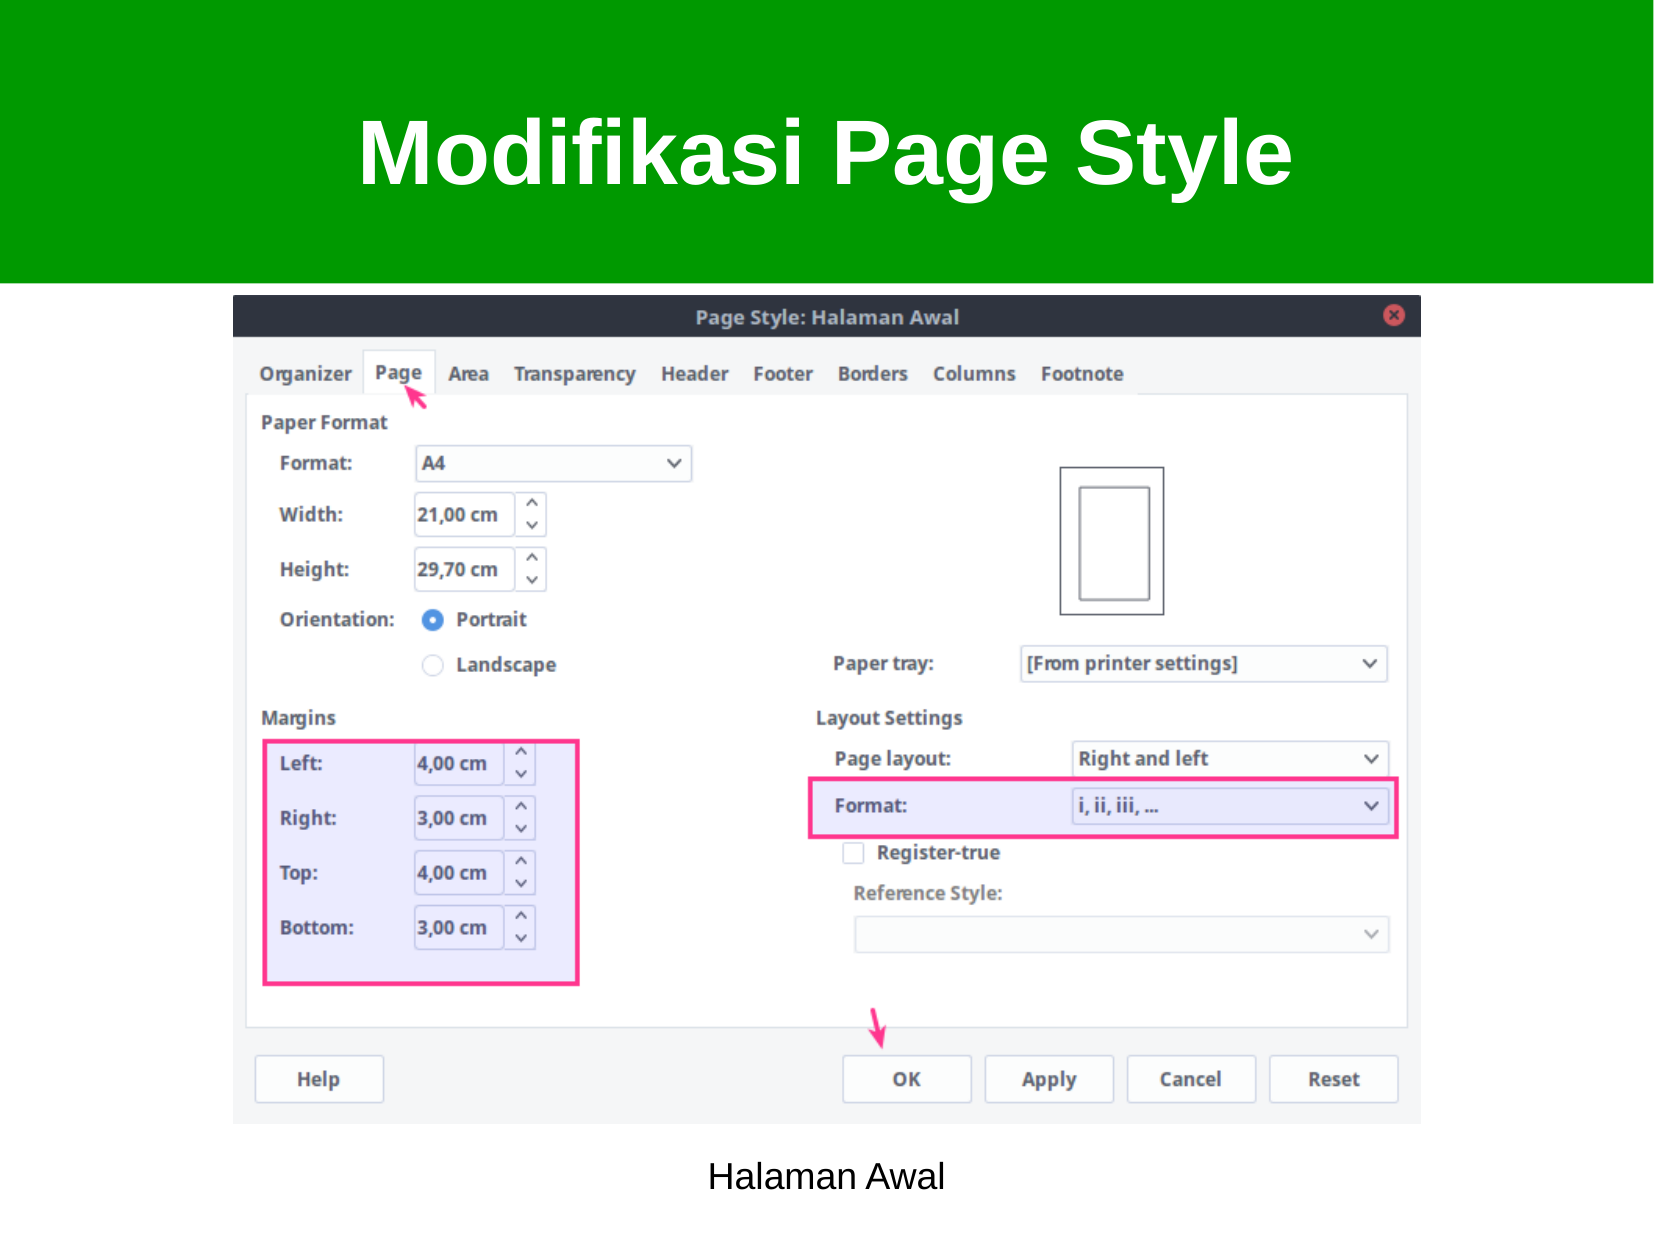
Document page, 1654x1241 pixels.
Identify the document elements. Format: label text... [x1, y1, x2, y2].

text_box [0, 0, 1654, 284]
picture [233, 295, 1421, 1124]
text_box Halaman Awal [692, 1147, 961, 1205]
title Modifikasi Page Style [82, 49, 1571, 257]
